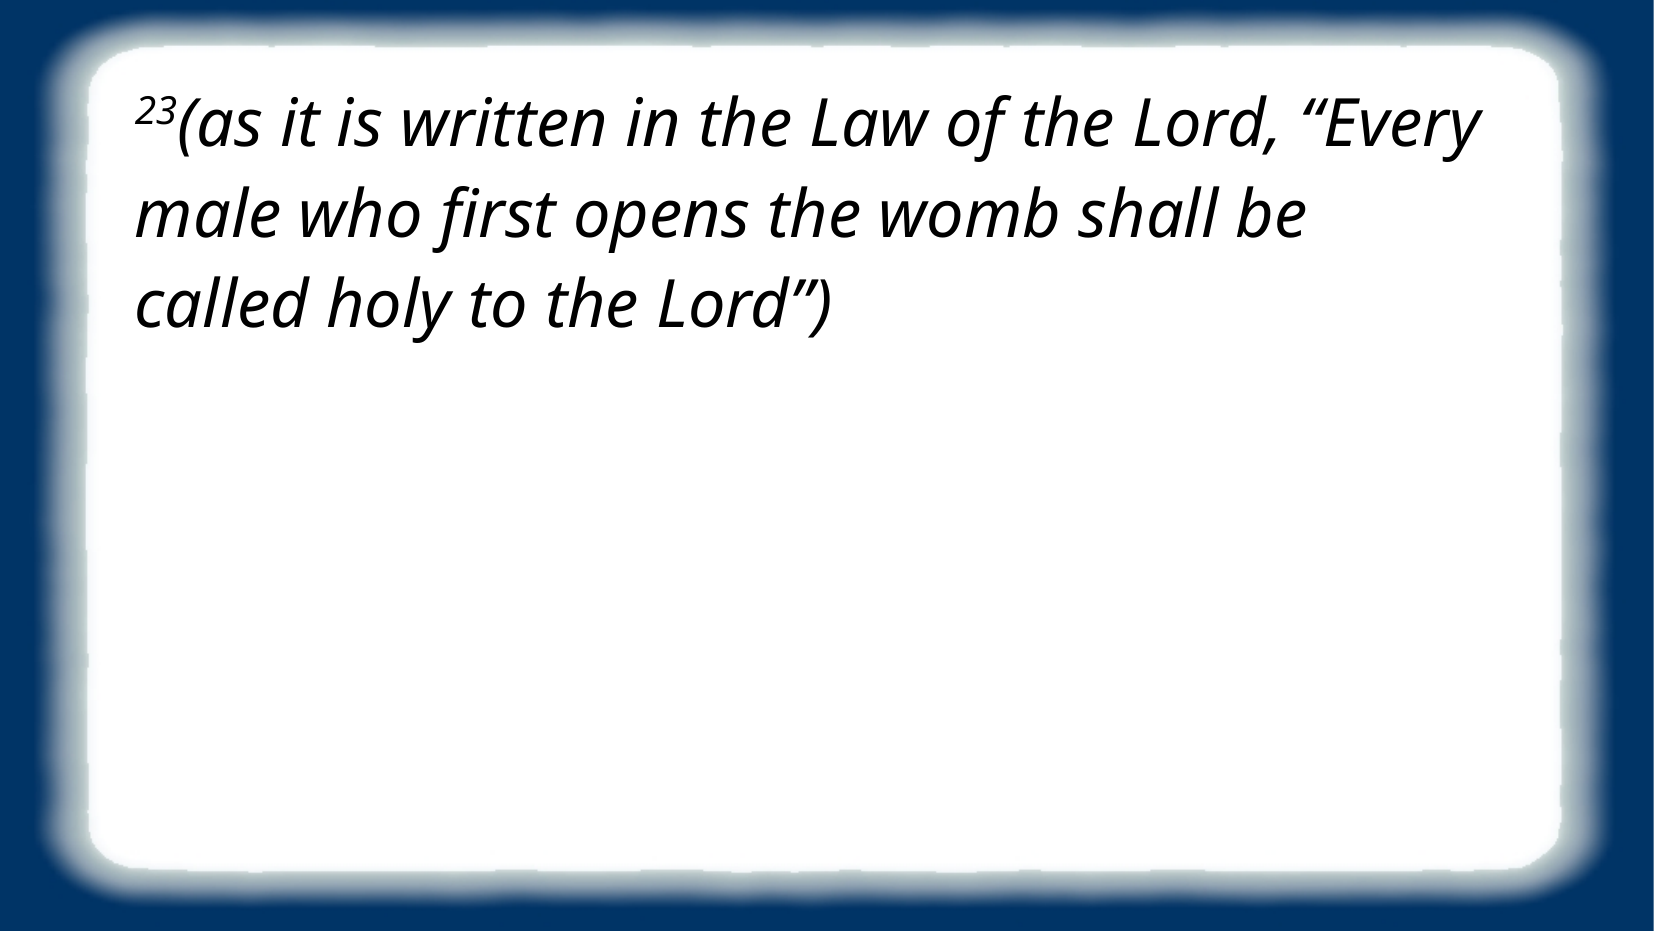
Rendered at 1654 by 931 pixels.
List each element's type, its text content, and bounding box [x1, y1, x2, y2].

text_box 23(as it is written in the Law of the Lord, “Every male who first opens the womb shall be called holy to the Lord”) [120, 67, 1516, 376]
picture [0, 0, 1654, 931]
